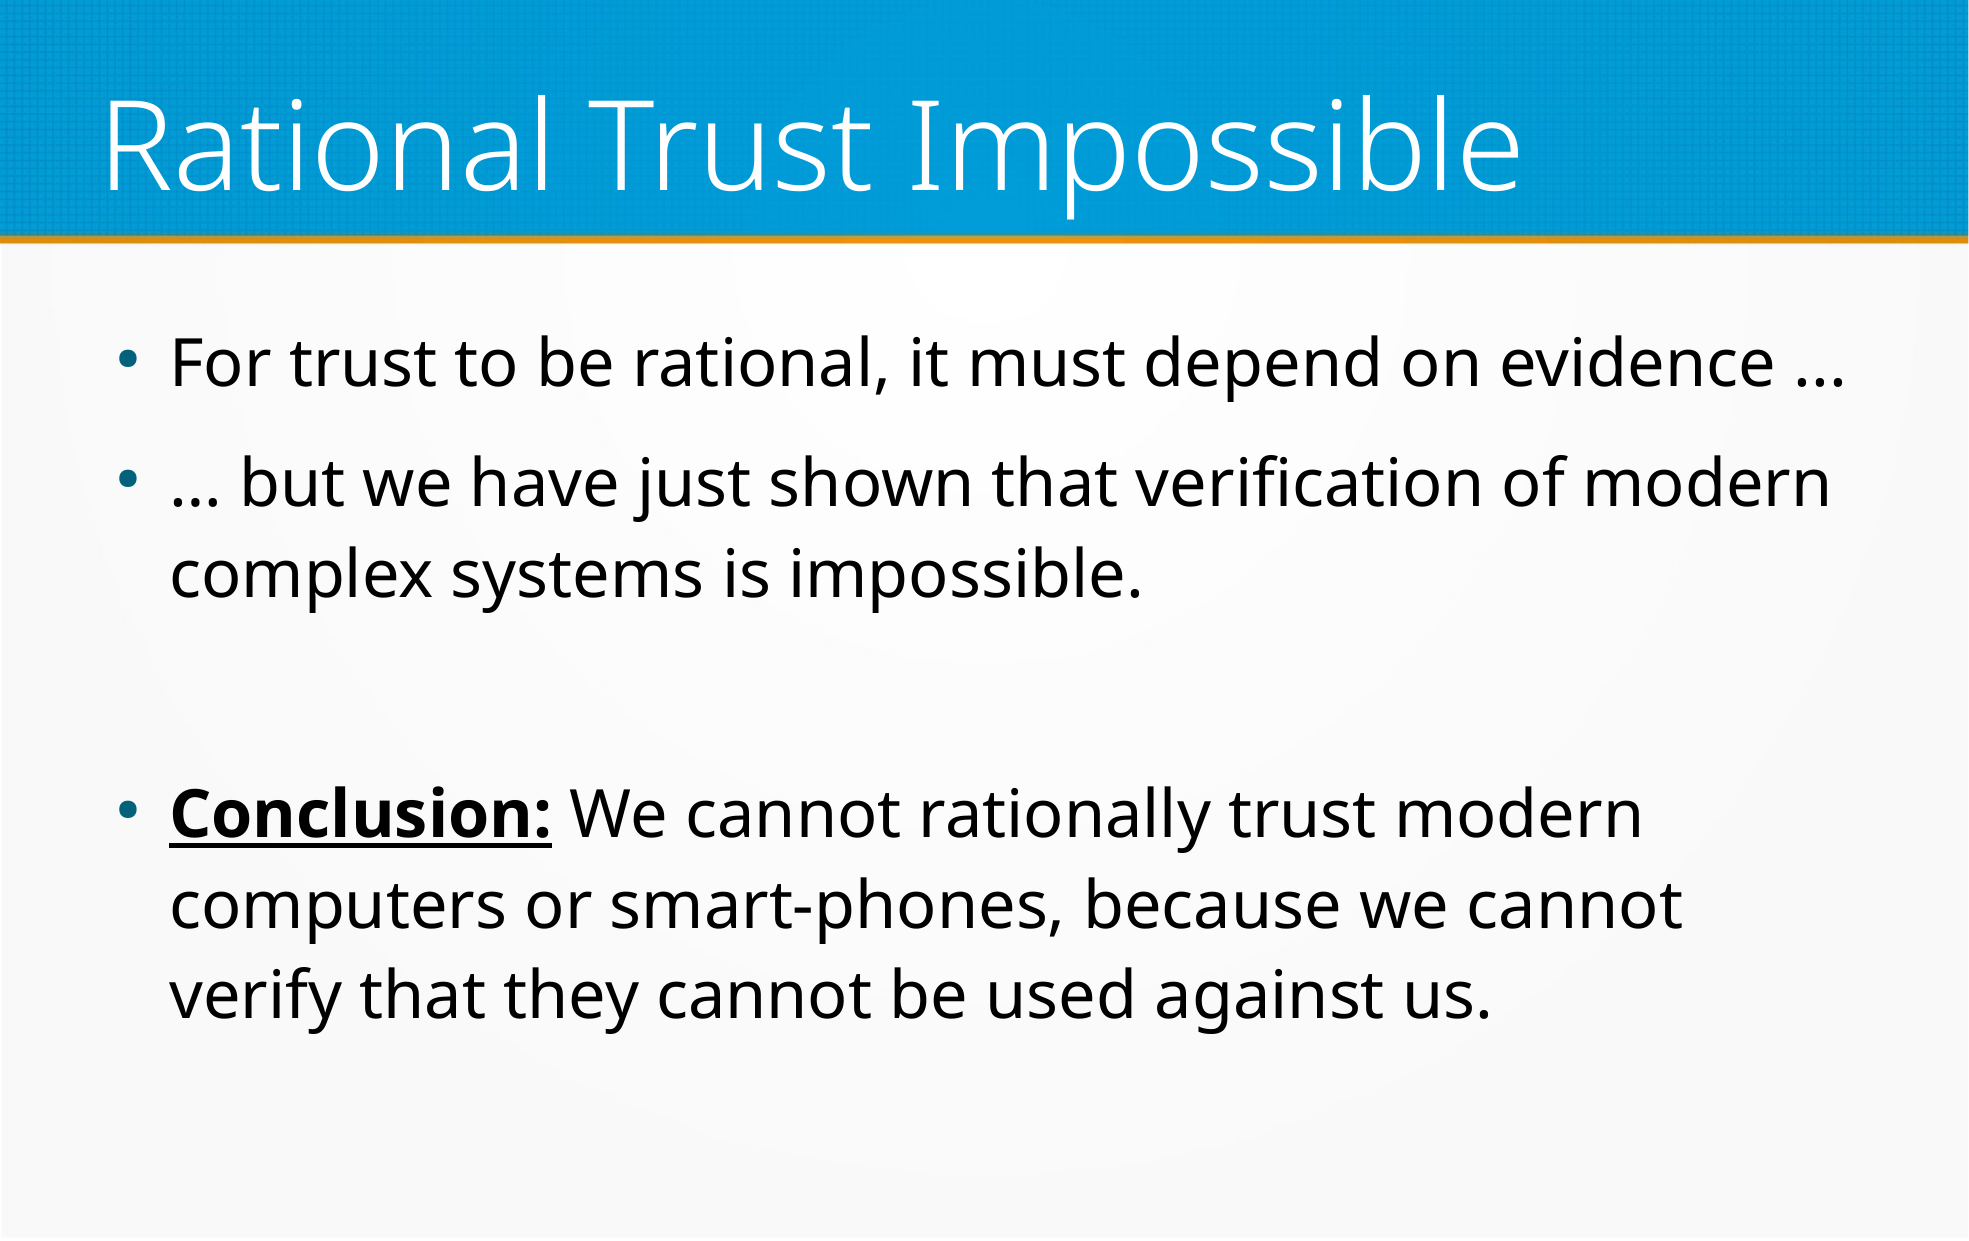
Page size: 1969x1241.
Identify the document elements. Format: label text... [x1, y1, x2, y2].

title Rational Trust Impossible [98, 19, 1870, 227]
picture [0, 233, 1969, 1241]
list For trust to be rational, it must depend on evidence ... … but we have just shown that verification of modern complex systems is impossible. Conclusion: We cannot rationally trust modern computers or smart-phones, because we cannot verify that they cannot be used against us. [98, 315, 1861, 1081]
